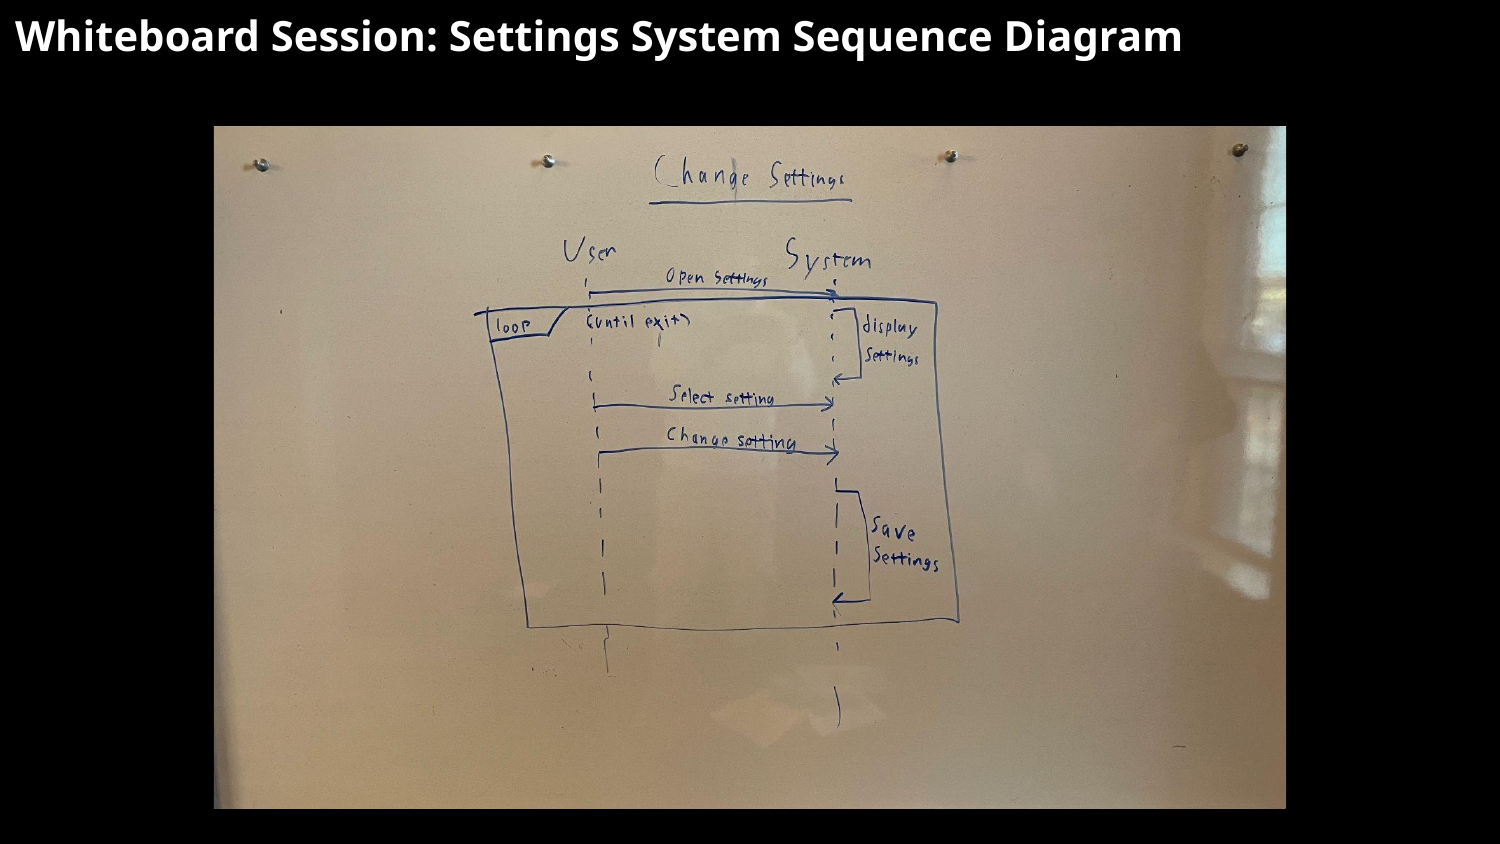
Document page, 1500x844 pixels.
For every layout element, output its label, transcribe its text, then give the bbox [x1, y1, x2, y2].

title Whiteboard Session: Settings System Sequence Diagram [0, 0, 1398, 94]
picture [213, 126, 1287, 809]
